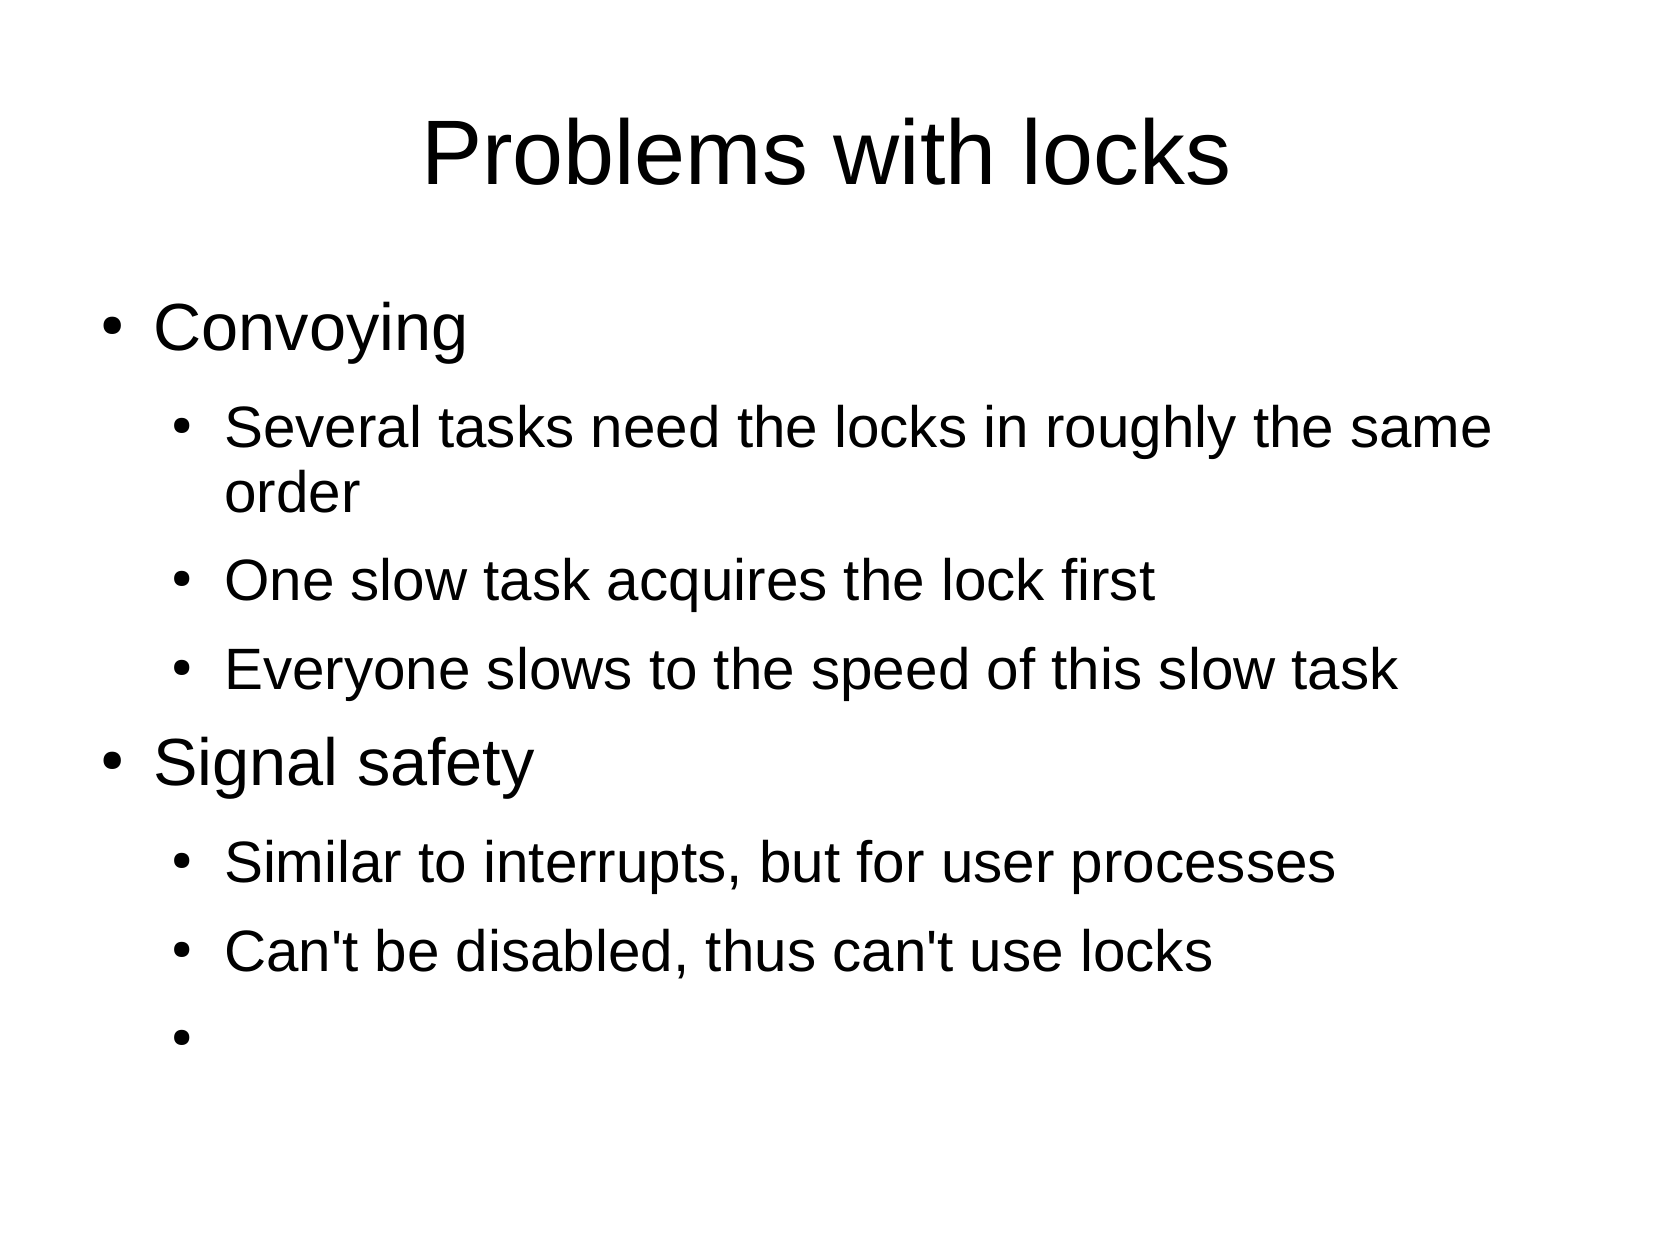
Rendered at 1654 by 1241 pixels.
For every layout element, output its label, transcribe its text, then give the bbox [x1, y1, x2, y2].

list Convoying Several tasks need the locks in roughly the same order One slow task acquires the lock first Everyone slows to the speed of this slow task Signal safety Similar to interrupts, but for user processes Can't be disabled, thus can't use locks [82, 290, 1571, 1010]
title Problems with locks [82, 49, 1571, 257]
